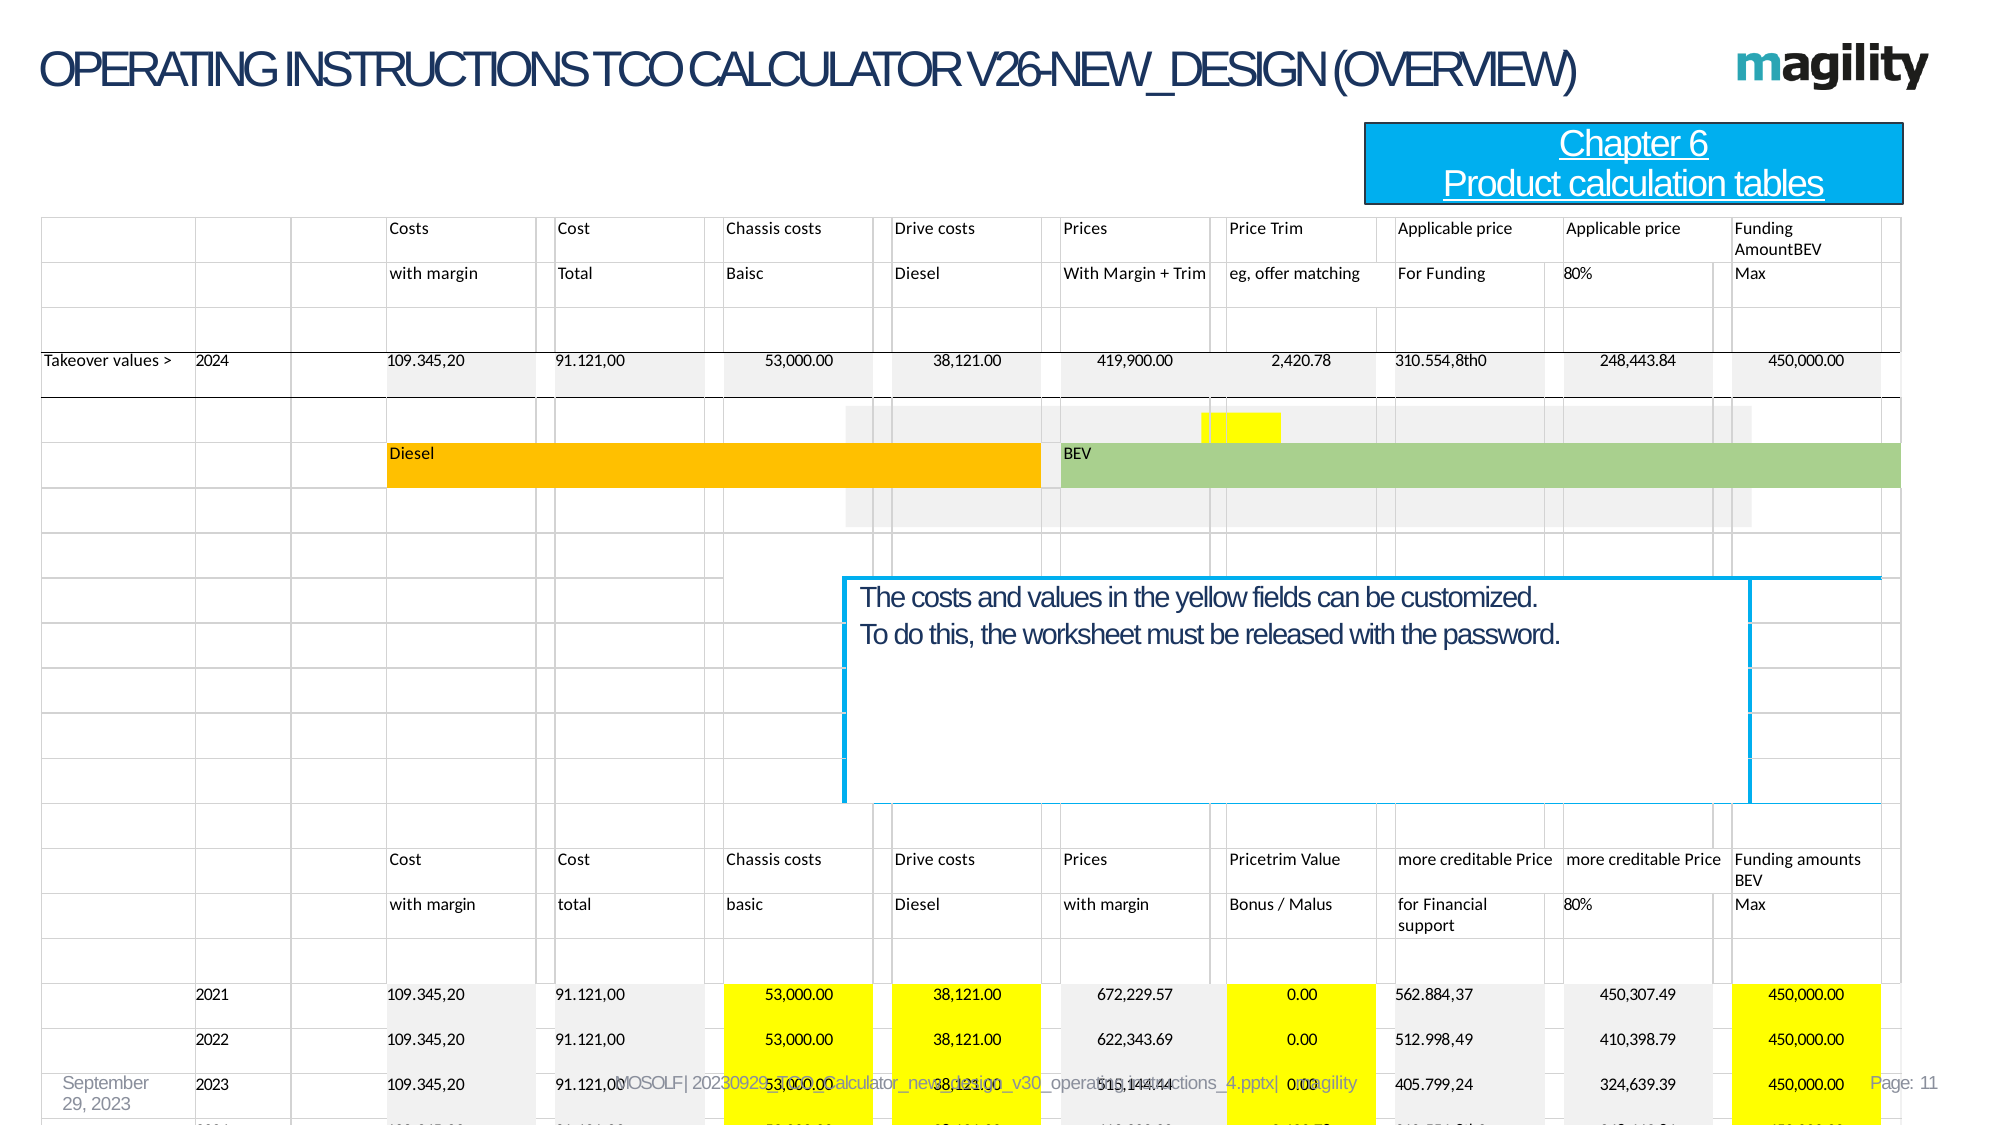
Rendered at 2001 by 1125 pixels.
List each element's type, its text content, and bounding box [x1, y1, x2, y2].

table_cell [1227, 939, 1376, 984]
table_cell [196, 443, 290, 487]
table_cell Bonus / Malus [1227, 894, 1376, 938]
table_cell [556, 759, 704, 803]
table_cell [1211, 398, 1226, 443]
table_cell [1733, 308, 1881, 352]
table_cell [387, 669, 535, 712]
table_cell [1042, 398, 1060, 442]
table_cell [42, 939, 195, 983]
table_cell 109.345,20 [387, 1029, 536, 1074]
table_cell [42, 849, 195, 893]
table_header Cost [556, 218, 704, 262]
table_cell [196, 579, 290, 622]
table_cell [1396, 488, 1544, 532]
table_cell 2022 [196, 1029, 290, 1073]
table_cell [1882, 488, 1900, 532]
table_cell [537, 624, 554, 667]
table_cell [1377, 804, 1395, 848]
table_cell [42, 669, 195, 712]
picture [1737, 43, 1929, 90]
table_cell The costs and values ​​​​in the yellow fields can be customized. To do this, the worksheet must be released with the password. [847, 580, 1748, 803]
table_header Drive costs [893, 218, 1041, 262]
table_cell [556, 308, 704, 352]
table_cell [42, 443, 195, 487]
table_cell [292, 534, 386, 577]
table_cell [1042, 308, 1060, 352]
table_cell [292, 398, 386, 442]
table_cell [1564, 308, 1712, 352]
table_cell [1733, 939, 1881, 984]
table_cell [537, 849, 554, 893]
table_cell [724, 804, 872, 848]
table_cell [724, 398, 872, 443]
table_cell 2,420.78 [1227, 353, 1376, 397]
table_cell Chassis costs [724, 849, 872, 893]
table_cell [705, 894, 723, 938]
table_cell [874, 263, 891, 307]
table_cell [1042, 263, 1060, 307]
table_cell Max [1733, 894, 1881, 938]
table_cell [42, 984, 195, 1028]
table_cell [1061, 534, 1209, 576]
table_cell [1227, 534, 1376, 576]
table_cell [154, 1119, 195, 1125]
table_cell [556, 804, 704, 848]
table_cell 91.121,00 [555, 1119, 612, 1125]
table_cell [1564, 534, 1712, 576]
table_cell [1545, 1119, 1564, 1125]
table_cell Prices [1061, 849, 1209, 893]
table_cell [292, 263, 386, 307]
table_cell [1377, 398, 1395, 443]
table_header [874, 218, 891, 262]
table_cell [1713, 353, 1732, 397]
table_cell [1227, 488, 1376, 532]
table_cell [292, 1029, 387, 1073]
table_header [705, 218, 723, 262]
table_cell 80% [1564, 263, 1712, 307]
table_cell with margin [387, 894, 535, 938]
table_cell [536, 353, 555, 397]
table_cell [1713, 984, 1732, 1028]
table_cell [1396, 308, 1544, 352]
table_cell [1882, 849, 1900, 893]
table_cell [1211, 804, 1226, 848]
slide_number September 29, 2023 [60, 1073, 154, 1125]
table_cell [537, 804, 554, 848]
table_cell [196, 894, 290, 938]
table_cell [1882, 579, 1900, 622]
table_cell [387, 624, 535, 667]
table_cell [292, 759, 386, 803]
table_cell 248,443.84 [1564, 1119, 1713, 1125]
table_cell [1714, 939, 1731, 983]
table_cell [292, 1119, 387, 1125]
table_cell [196, 624, 290, 667]
table_cell [705, 488, 723, 532]
table_cell [1714, 263, 1731, 307]
table_cell [556, 488, 704, 532]
table_cell [1545, 308, 1563, 352]
table_cell [42, 714, 195, 758]
table_cell [1545, 1029, 1564, 1073]
table_cell 310.554,8th0 [1395, 1119, 1545, 1125]
table_cell [1211, 939, 1226, 984]
table_header [537, 218, 554, 262]
table_cell [1545, 263, 1563, 307]
table_header [1042, 218, 1060, 262]
table_cell [1377, 308, 1395, 352]
table_cell [724, 308, 872, 352]
table_cell 91.121,00 [555, 1074, 612, 1119]
table_cell 53,000.00 [724, 984, 873, 1029]
table_cell [42, 759, 195, 803]
table_cell [387, 939, 535, 984]
table_cell [705, 263, 723, 307]
table_cell [1377, 939, 1395, 983]
table_cell [1061, 308, 1209, 352]
table_cell [893, 488, 1041, 532]
table_cell [556, 624, 704, 667]
table_cell [873, 1029, 892, 1073]
table_header Applicable price [1396, 218, 1563, 262]
table_cell [556, 534, 704, 577]
table_cell [1714, 534, 1731, 576]
table_cell [537, 263, 554, 307]
table_cell eg, offer matching [1227, 263, 1395, 307]
table_cell [893, 308, 1041, 352]
table_cell [1882, 894, 1900, 938]
table_cell Takeover values > [42, 353, 195, 397]
table_cell [1227, 804, 1376, 848]
table_cell [1752, 714, 1881, 758]
table_cell [196, 489, 290, 532]
table_cell [874, 534, 891, 576]
table_cell 91.121,00 [555, 353, 705, 397]
table_cell [1377, 894, 1395, 938]
table_cell [292, 353, 387, 397]
table_cell [1041, 1029, 1061, 1073]
table_cell [893, 534, 1041, 576]
table_cell with margin [1061, 894, 1209, 938]
table_cell [724, 939, 872, 984]
table_cell 38,121.00 [892, 353, 1041, 397]
table_cell [1061, 804, 1209, 848]
table_header [1882, 218, 1900, 262]
table_cell [1882, 804, 1900, 848]
table_cell [1227, 308, 1376, 352]
table_cell [292, 849, 386, 893]
table_cell [1061, 939, 1209, 984]
table_cell [196, 398, 290, 442]
table_cell [1545, 939, 1563, 983]
table_cell [705, 759, 723, 803]
table_cell [873, 353, 892, 397]
table_cell [1211, 263, 1226, 307]
table_cell [724, 759, 842, 803]
table_cell 622,343.69 [1061, 1029, 1227, 1073]
table_cell [42, 263, 195, 307]
table_cell [705, 849, 723, 893]
table_header Prices [1061, 218, 1209, 262]
table_cell [292, 579, 386, 622]
table_cell 450,000.00 [1732, 984, 1881, 1029]
table_cell [387, 308, 535, 352]
table_cell [1396, 534, 1544, 576]
table_cell [42, 894, 195, 938]
table_cell [196, 714, 290, 758]
table_cell 562.884,37 [1395, 984, 1545, 1029]
table_cell [1211, 849, 1226, 893]
table_header [1211, 218, 1226, 262]
table_cell 405.799,24 [1395, 1074, 1545, 1119]
table_cell [705, 1029, 724, 1073]
table_cell [42, 398, 195, 442]
table_cell [705, 804, 723, 848]
table_cell [387, 804, 535, 848]
table_cell For Funding [1396, 263, 1544, 307]
table_cell [292, 443, 387, 487]
table_cell 419,900.00 [1061, 353, 1210, 397]
table_cell [292, 489, 386, 532]
table_cell [292, 669, 386, 712]
table_cell [1713, 1119, 1732, 1125]
table_cell [42, 489, 195, 532]
table_cell [196, 804, 290, 848]
table_cell [1396, 804, 1544, 848]
table_cell [537, 939, 554, 983]
table_cell [1882, 759, 1900, 803]
table_cell [1545, 1074, 1564, 1118]
table_cell for Financial support [1396, 894, 1544, 938]
table_cell [1042, 849, 1060, 893]
table_cell Baisc [724, 263, 872, 307]
table_cell 109.345,20 [387, 353, 536, 397]
table_cell [537, 534, 554, 577]
table_cell [874, 894, 891, 938]
table_header Funding AmountBEV [1733, 218, 1881, 262]
table_cell [724, 578, 842, 622]
table_cell 53,000.00 [724, 1029, 873, 1073]
table_header Chassis costs [724, 218, 872, 262]
table_cell [1042, 489, 1060, 532]
table_cell [1714, 398, 1731, 443]
table_cell [292, 624, 386, 667]
table_cell [536, 984, 555, 1028]
table_cell [1042, 804, 1060, 848]
table_cell 38,121.00 [892, 1029, 1041, 1073]
table_cell Funding amounts BEV [1733, 849, 1881, 893]
table_cell [1714, 804, 1731, 848]
table_cell [1377, 488, 1395, 532]
table_cell [1881, 353, 1900, 397]
table_cell [1376, 1029, 1395, 1073]
table_cell [556, 939, 704, 984]
table_cell [705, 984, 724, 1028]
table_cell Diesel [387, 443, 1041, 488]
table_cell 53,000.00 [724, 353, 873, 397]
table_cell 248,443.84 [1564, 353, 1713, 397]
table_cell 450,000.00 [1732, 353, 1881, 397]
slide_number Page: <number> [1868, 1073, 1944, 1125]
table_cell [1041, 443, 1061, 487]
table_cell [1376, 984, 1395, 1028]
table_cell [196, 759, 290, 803]
table_cell [1752, 759, 1881, 803]
table_cell [42, 534, 195, 577]
table_cell 0.00 [1227, 1029, 1376, 1073]
table_cell [537, 579, 554, 622]
title OPERATING INSTRUCTIONS TCO CALCULATOR V26-NEW_DESIGN (OVERVIEW) [36, 34, 1625, 225]
table_cell [1376, 353, 1395, 397]
table_cell [1733, 804, 1881, 848]
table_cell [874, 308, 891, 352]
table_cell 672,229.57 [1061, 984, 1227, 1029]
table_cell [556, 579, 704, 622]
table_cell 512.998,49 [1395, 1029, 1545, 1074]
table_cell [1733, 398, 1881, 443]
table_cell [1227, 398, 1376, 443]
table_cell [292, 804, 386, 848]
table_cell [42, 308, 195, 352]
table_cell [1042, 894, 1060, 938]
table_cell [1881, 984, 1900, 1028]
table_cell [1564, 398, 1712, 443]
table_cell [196, 939, 290, 983]
table_cell [874, 398, 891, 443]
footer MOSOLF|20230929_TCO_Calculator_new_design_v30_operating instructions_4.pptx| magility [612, 1073, 1392, 1125]
table_cell [537, 308, 554, 352]
table_cell [874, 939, 891, 983]
table_cell [1061, 488, 1209, 532]
table_header [42, 218, 195, 262]
table_cell [1211, 488, 1226, 532]
table_cell [536, 1074, 555, 1118]
table_cell [1714, 488, 1731, 532]
table_cell [387, 759, 535, 803]
table_cell [387, 579, 535, 622]
table_cell [1377, 849, 1395, 893]
table_cell [154, 1074, 195, 1118]
table_cell [1211, 894, 1226, 938]
table_cell [196, 308, 290, 352]
table_cell [292, 894, 386, 938]
table_cell [196, 534, 290, 577]
table_cell [705, 579, 723, 622]
table_cell 450,000.00 [1732, 1119, 1868, 1125]
table_cell 91.121,00 [555, 1029, 705, 1074]
table_cell [1882, 534, 1900, 577]
table_cell [387, 488, 535, 532]
table_cell [1545, 804, 1563, 848]
table_cell 2023 [196, 1074, 290, 1118]
table_header [196, 218, 290, 262]
table_cell [705, 398, 723, 443]
table_cell 450,000.00 [1732, 1074, 1868, 1119]
table_cell 410,398.79 [1564, 1029, 1713, 1074]
table_cell [387, 534, 535, 577]
table_cell [556, 669, 704, 712]
table_cell [705, 669, 723, 712]
table_cell 2021 [196, 984, 290, 1028]
table_cell Pricetrim Value [1227, 849, 1376, 893]
table_cell [1042, 939, 1060, 983]
table_cell 2024 [196, 1119, 290, 1125]
table_cell Diesel [893, 263, 1041, 307]
table_cell Diesel [893, 894, 1041, 938]
table_cell [536, 1119, 555, 1125]
table_cell [1882, 398, 1900, 443]
table_cell [874, 488, 891, 532]
table_cell [1713, 1074, 1732, 1118]
table_cell [1752, 624, 1881, 667]
table_cell [1564, 488, 1712, 532]
table_cell [42, 1074, 60, 1118]
table_cell [874, 849, 891, 893]
table_cell [292, 939, 386, 983]
table_cell [42, 624, 195, 667]
table_cell [1545, 398, 1563, 443]
table_cell [705, 939, 723, 983]
table_cell [196, 669, 290, 712]
table_cell [1211, 534, 1226, 576]
table_cell [873, 984, 892, 1028]
table_cell [1545, 353, 1564, 397]
table_cell Drive costs [893, 849, 1041, 893]
table_cell [724, 669, 842, 712]
table_cell BEV [1061, 443, 1901, 488]
table_cell [42, 1119, 60, 1125]
table_cell [1061, 398, 1209, 443]
table_header Applicable price [1564, 218, 1731, 262]
table_cell [42, 804, 195, 848]
table_cell [724, 714, 842, 758]
table_cell 91.121,00 [555, 984, 705, 1029]
table_cell [1545, 488, 1563, 532]
table_cell [537, 714, 554, 758]
table_cell more creditable Price [1396, 849, 1563, 893]
table_cell 38,121.00 [892, 984, 1041, 1029]
table_cell 80% [1564, 894, 1712, 938]
table_cell 310.554,8th0 [1395, 353, 1545, 397]
table_cell [556, 714, 704, 758]
table_cell [724, 624, 842, 667]
table_cell [724, 534, 872, 578]
table_cell With Margin + Trim [1061, 263, 1209, 307]
table_cell [196, 263, 290, 307]
table_cell [1882, 939, 1900, 983]
table_cell [556, 398, 704, 443]
table_cell [1042, 534, 1060, 576]
table_cell 450,307.49 [1564, 984, 1713, 1029]
table_cell [196, 849, 290, 893]
table_header [1377, 218, 1395, 262]
table_cell [705, 714, 723, 758]
table_cell [1882, 669, 1900, 712]
table_cell [705, 624, 723, 667]
table_cell [1881, 1029, 1900, 1073]
table_header Costs [387, 218, 535, 262]
table_cell [1377, 534, 1395, 576]
table_cell 324,639.39 [1564, 1074, 1713, 1119]
table_cell [874, 804, 891, 848]
table_cell [1882, 714, 1900, 758]
table_cell [893, 398, 1041, 443]
table_cell Cost [387, 849, 535, 893]
table_cell [1545, 984, 1564, 1028]
table_cell [537, 894, 554, 938]
table_cell [1733, 488, 1881, 532]
table_cell [387, 398, 535, 443]
table_cell [292, 308, 386, 352]
table_cell 2024 [196, 353, 290, 397]
table_cell [292, 984, 387, 1028]
table_cell with margin [387, 263, 535, 307]
table_cell 109.345,20 [387, 984, 536, 1029]
table_cell total [556, 894, 704, 938]
table_cell [893, 804, 1041, 848]
table_cell Total [556, 263, 704, 307]
table_cell more creditable Price [1564, 849, 1731, 893]
table_header [292, 218, 386, 262]
table_cell [1211, 308, 1226, 352]
table_cell [1882, 308, 1900, 352]
table_cell [387, 714, 535, 758]
table_cell [1713, 1029, 1732, 1073]
table_cell [1882, 263, 1900, 307]
table_cell [1714, 308, 1731, 352]
table_cell Cost [556, 849, 704, 893]
table_cell [1564, 939, 1712, 984]
table_cell [1210, 353, 1227, 397]
table_cell [1041, 353, 1061, 397]
table_cell [1545, 534, 1563, 576]
table_cell [893, 939, 1041, 984]
table_cell [1752, 669, 1881, 712]
table_cell [292, 714, 386, 758]
text_box Chapter 6 Product calculation tables [1364, 123, 1903, 205]
table_cell [724, 488, 872, 532]
table_cell [1564, 804, 1712, 848]
table_cell 109.345,20 [387, 1074, 536, 1119]
table_cell [42, 1029, 195, 1073]
table_cell Max [1733, 263, 1881, 307]
table_cell [1752, 580, 1881, 622]
table_cell [1041, 984, 1061, 1028]
table_cell [705, 353, 724, 397]
table_cell 450,000.00 [1732, 1029, 1881, 1074]
table_cell [292, 1074, 387, 1118]
table_cell [1396, 398, 1544, 443]
table_cell [705, 308, 723, 352]
table_cell [1396, 939, 1544, 984]
table_cell [536, 1029, 555, 1073]
table_cell [42, 579, 195, 622]
table_cell [1545, 894, 1563, 938]
table_cell [1714, 894, 1731, 938]
table_cell [537, 759, 554, 803]
table_cell [1733, 534, 1881, 576]
table_cell [537, 398, 554, 443]
table_cell [537, 669, 554, 712]
table_cell 0.00 [1227, 984, 1376, 1029]
table_cell [1882, 624, 1900, 667]
table_cell [705, 534, 723, 577]
table_cell basic [724, 894, 872, 938]
table_header Price Trim [1227, 218, 1376, 262]
table_cell [537, 488, 554, 532]
table_cell 109.345,20 [387, 1119, 536, 1125]
